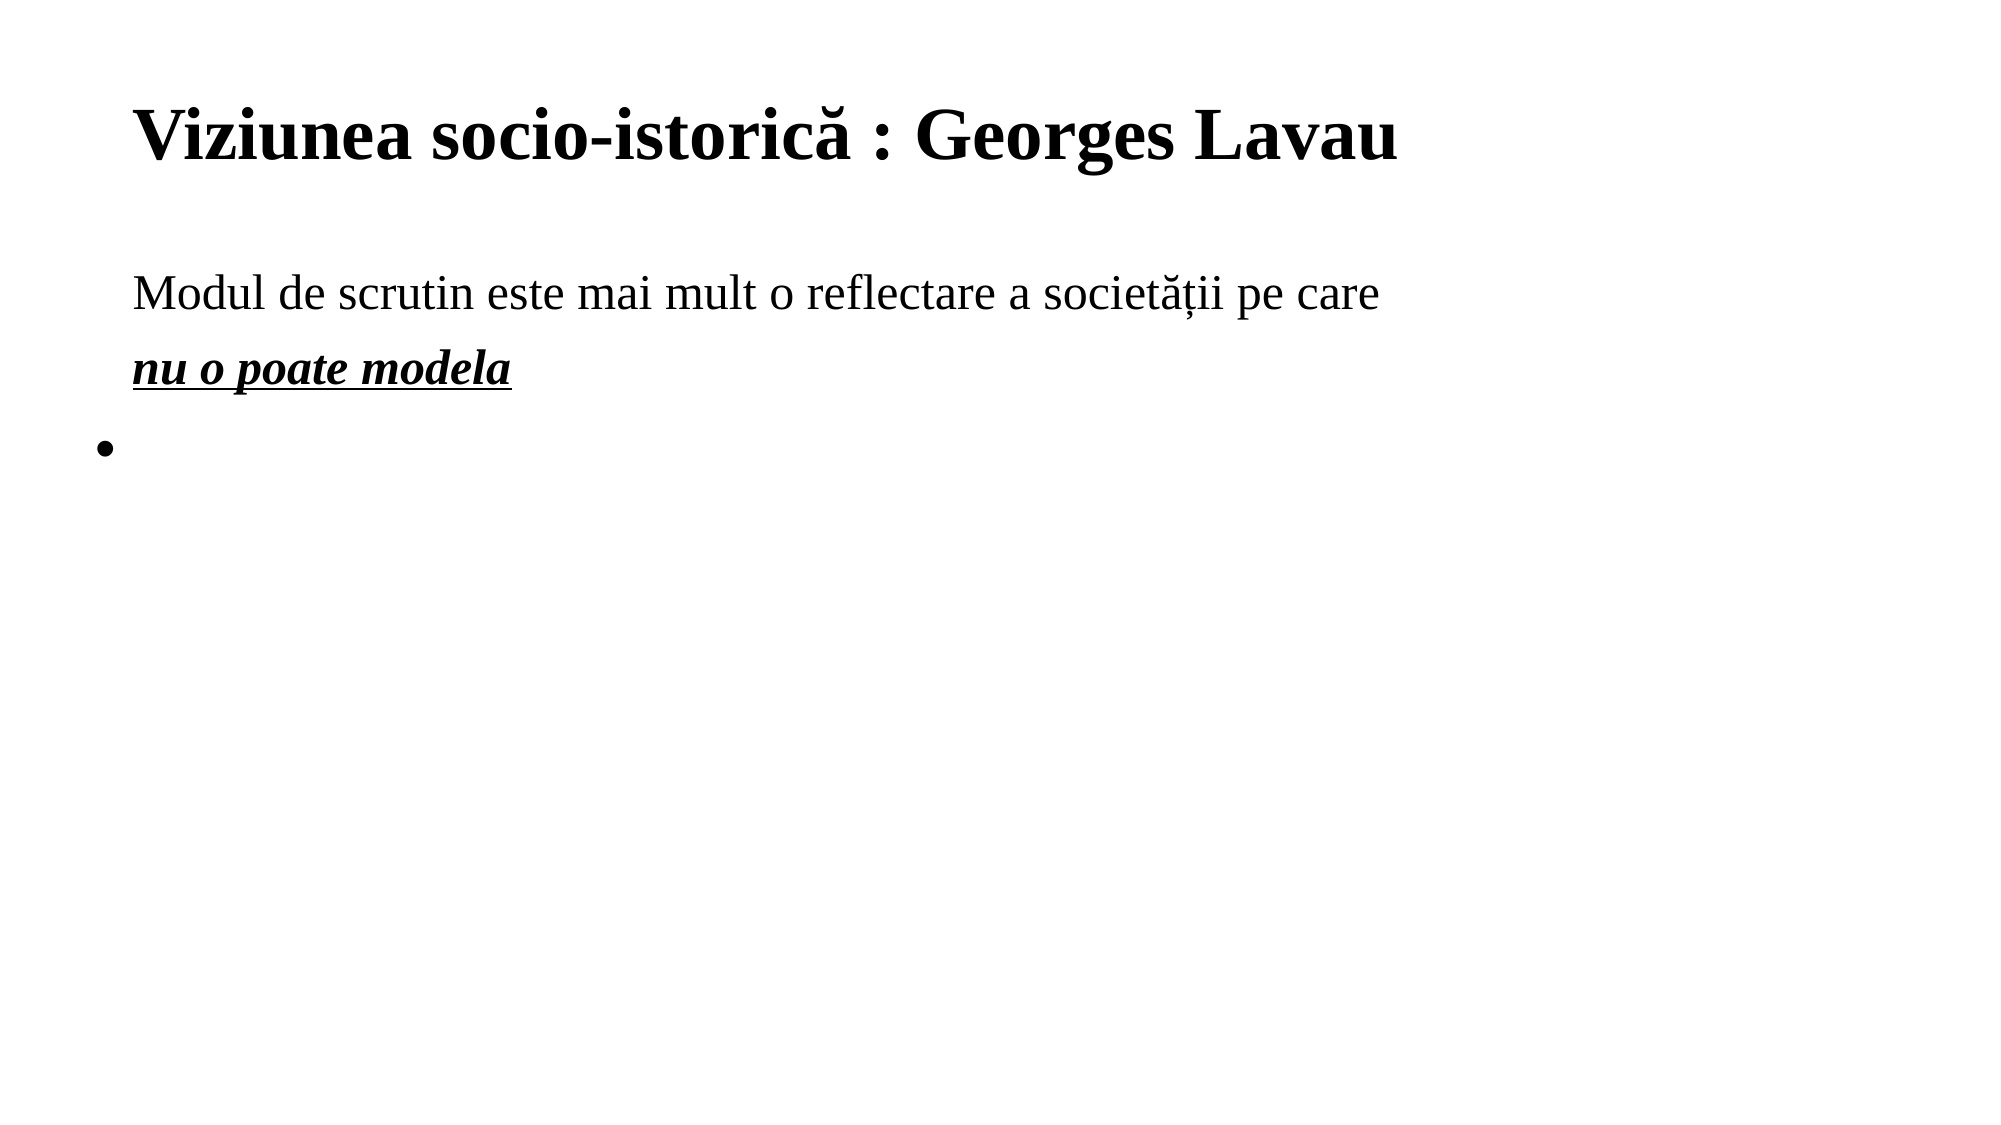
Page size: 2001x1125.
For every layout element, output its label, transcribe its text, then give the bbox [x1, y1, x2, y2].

list Viziunea socio-istorică : Georges Lavau Modul de scrutin este mai mult o reflectare a societății pe care nu o poate modela [80, 87, 1638, 1001]
